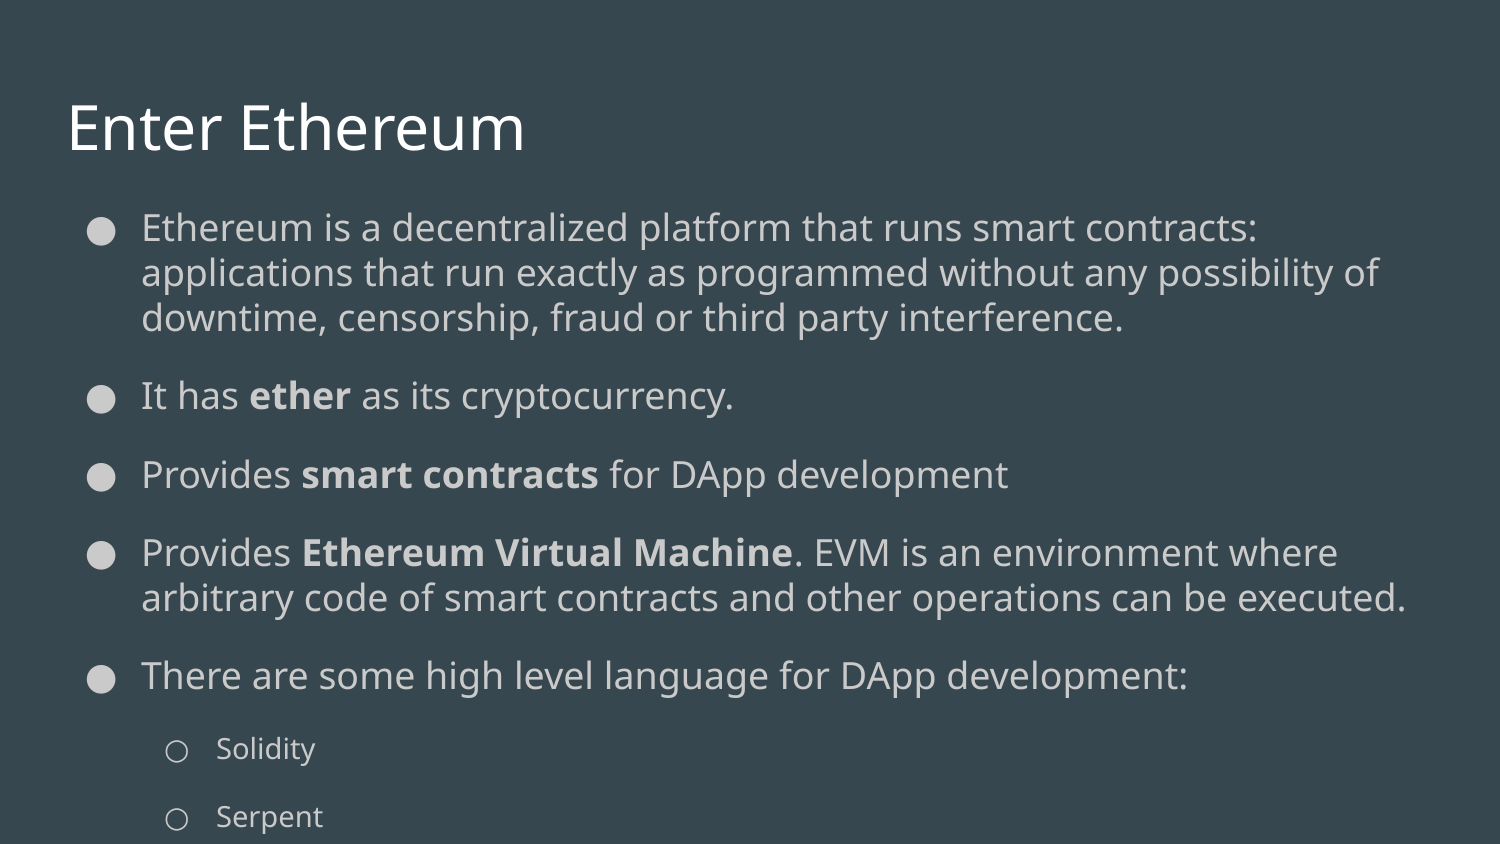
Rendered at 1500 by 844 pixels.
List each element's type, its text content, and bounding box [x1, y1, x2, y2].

title Enter Ethereum [51, 72, 1449, 167]
list Ethereum is a decentralized platform that runs smart contracts: applications that run exactly as programmed without any possibility of downtime, censorship, fraud or third party interference. It has ether as its cryptocurrency. Provides smart contracts for DApp development Provides Ethereum Virtual Machine. EVM is an environment where arbitrary code of smart contracts and other operations can be executed. There are some high level language for DApp development: Solidity Serpent LLL [51, 189, 1449, 750]
